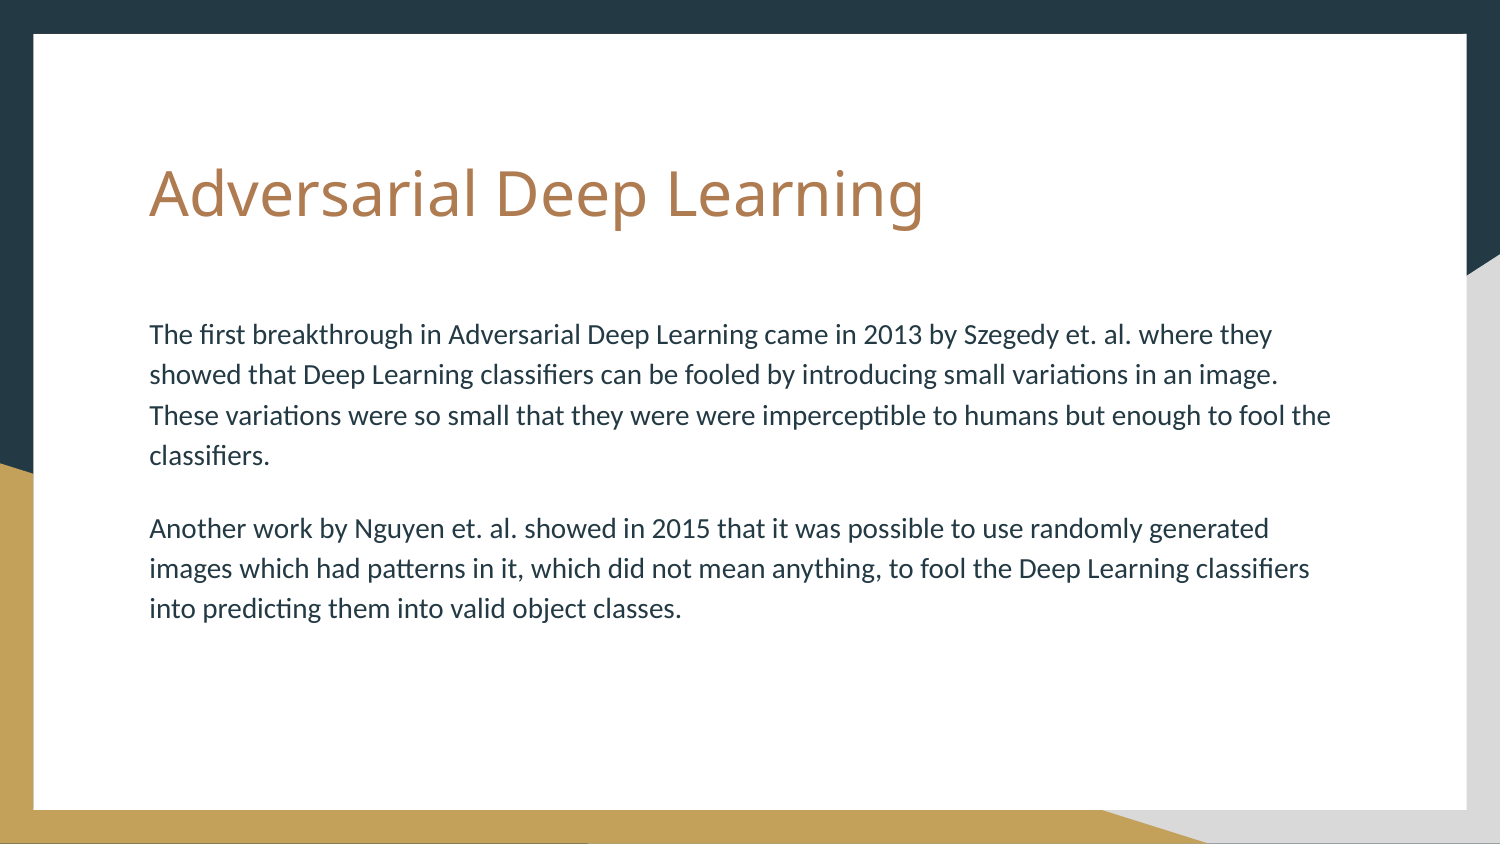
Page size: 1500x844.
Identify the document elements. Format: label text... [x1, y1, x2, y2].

list The first breakthrough in Adversarial Deep Learning came in 2013 by Szegedy et. al. where they showed that Deep Learning classifiers can be fooled by introducing small variations in an image. These variations were so small that they were were imperceptible to humans but enough to fool the classifiers. Another work by Nguyen et. al. showed in 2015 that it was possible to use randomly generated images which had patterns in it, which did not mean anything, to fool the Deep Learning classifiers into predicting them into valid object classes. [134, 295, 1366, 697]
title Adversarial Deep Learning [134, 138, 1366, 295]
